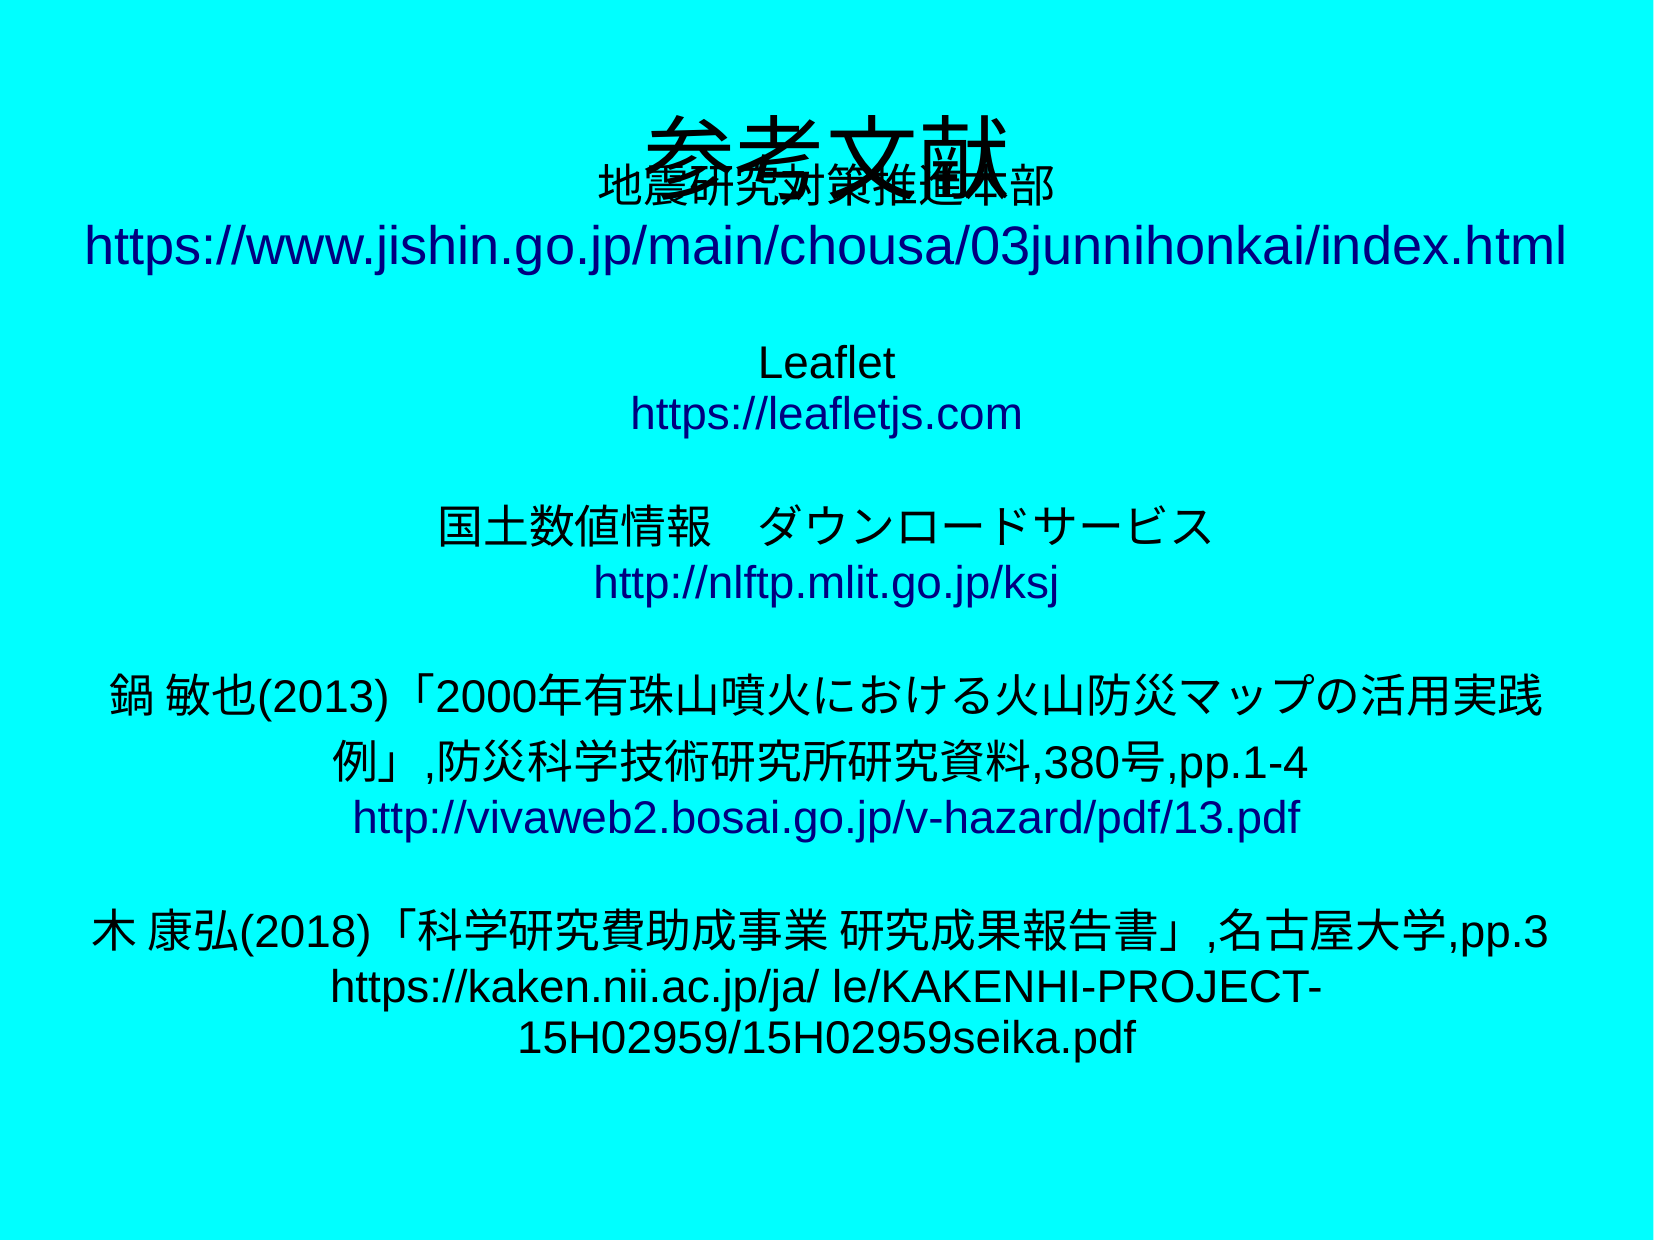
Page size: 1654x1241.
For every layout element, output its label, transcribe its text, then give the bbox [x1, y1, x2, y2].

title 参考文献 [82, 56, 1571, 213]
subtitle 地震研究対策推進本部 https://www.jishin.go.jp/main/chousa/03junnihonkai/index.html Leaflet https://leafletjs.com 国土数値情報 ダウンロードサービス http://nlftp.mlit.go.jp/ksj 鍋 敏也(2013)「2000年有珠山噴火における火山防災マップの活用実践例」,防災科学技術研究所研究資料,380号,pp.1-4 http://vivaweb2.bosai.go.jp/v-hazard/pdf/13.pdf 木 康弘(2018)「科学研究費助成事業 研究成果報告書」,名古屋大学,pp.3 https://kaken.nii.ac.jp/ja/ le/KAKENHI-PROJECT-15H02959/15H02959seika.pdf [82, 213, 1571, 1186]
